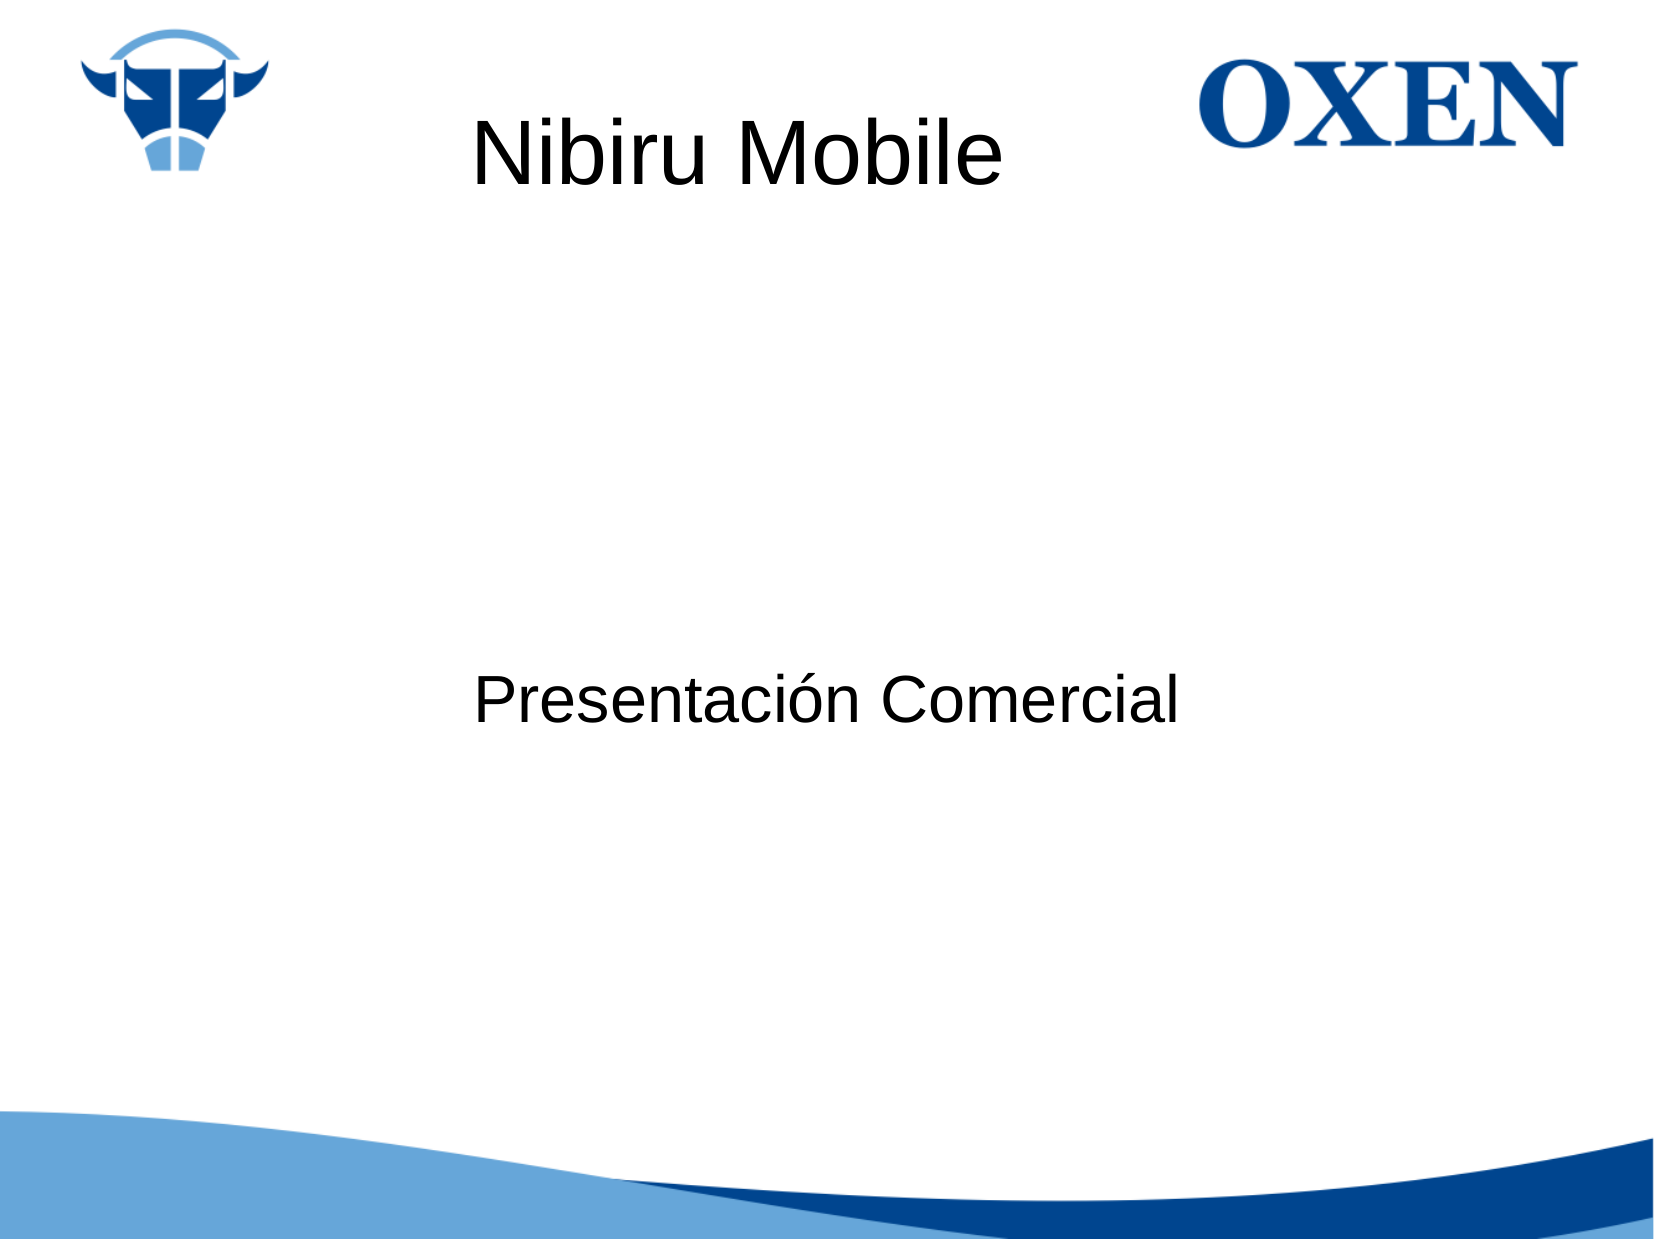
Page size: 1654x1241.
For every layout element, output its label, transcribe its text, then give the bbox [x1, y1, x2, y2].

subtitle Presentación Comercial [82, 297, 1571, 1102]
picture [0, 1104, 1654, 1239]
title Nibiru Mobile [265, 49, 1211, 257]
picture [5, 11, 1654, 195]
